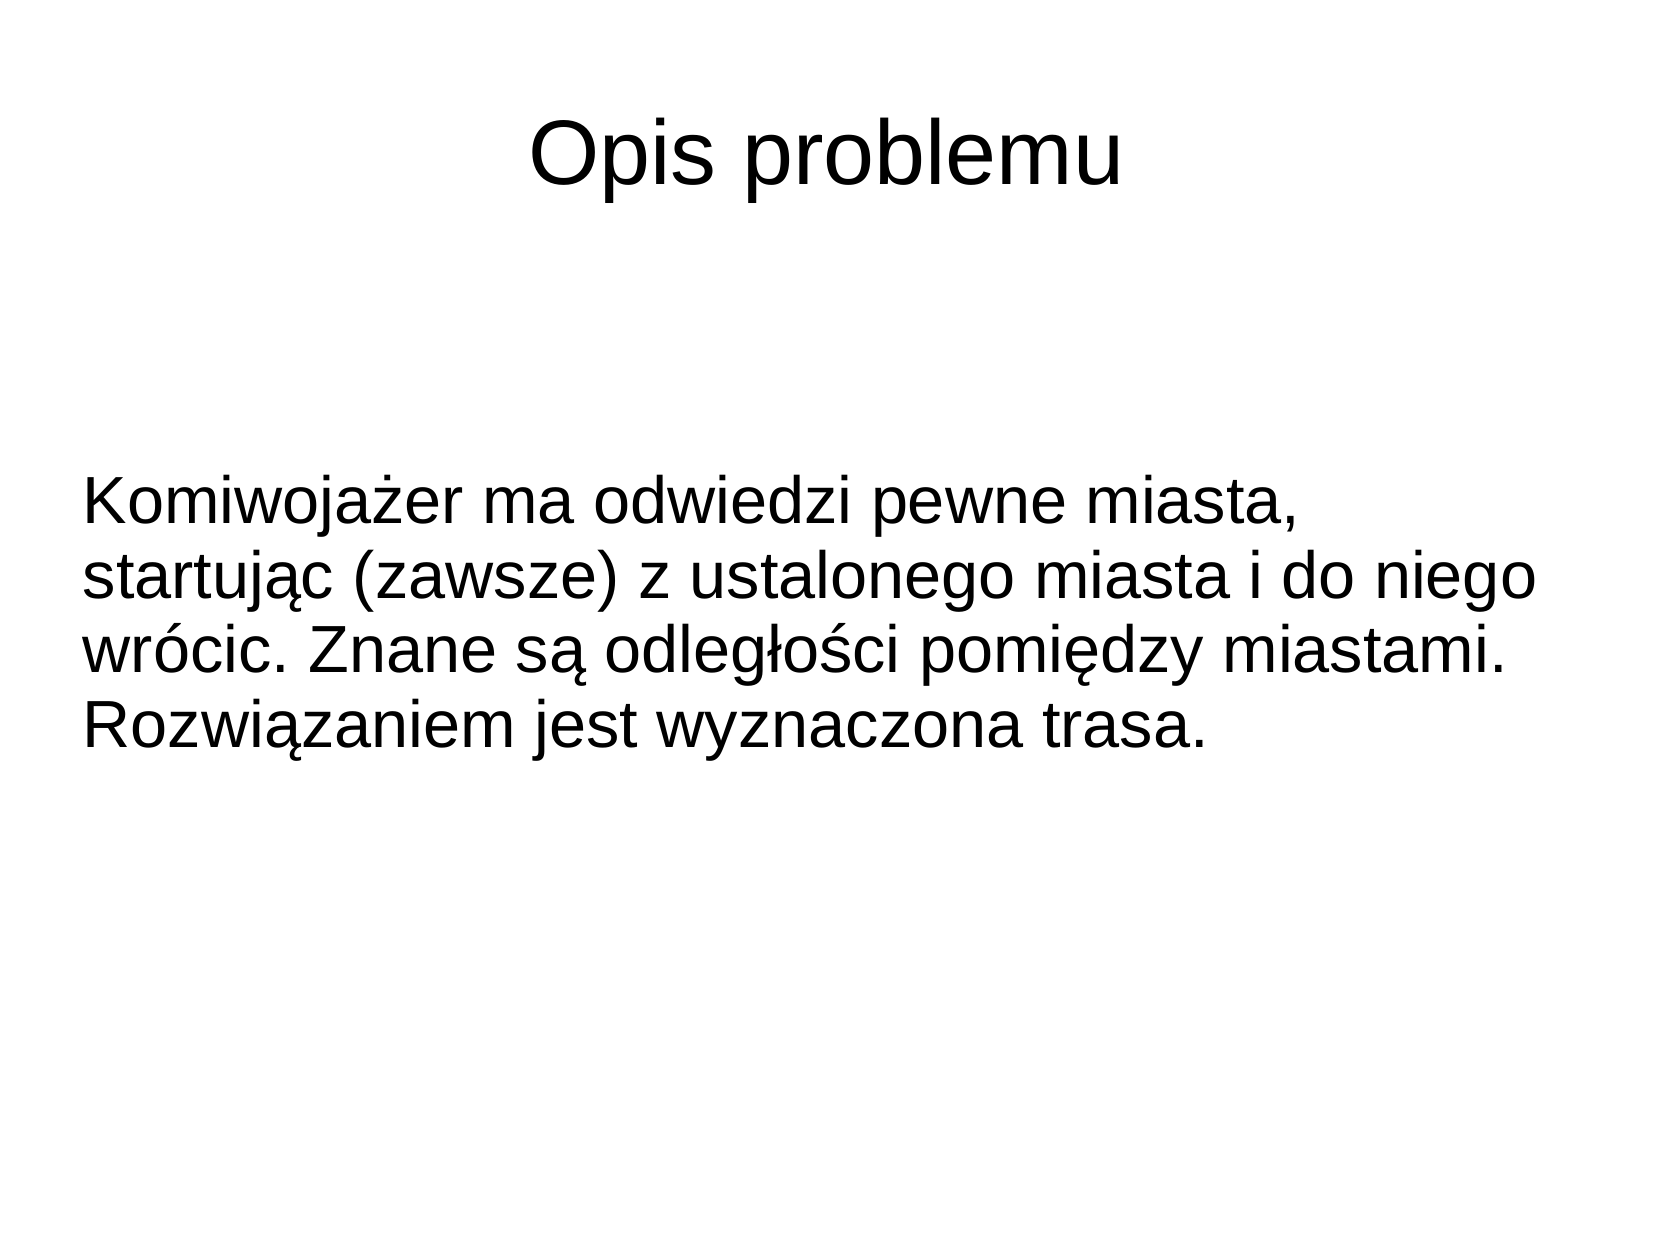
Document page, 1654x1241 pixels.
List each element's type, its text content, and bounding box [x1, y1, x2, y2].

subtitle Komiwojażer ma odwiedzi pewne miasta, startując (zawsze) z ustalonego miasta i do niego wrócic. Znane są odległości pomiędzy miastami. Rozwiązaniem jest wyznaczona trasa. [82, 290, 1571, 1010]
title Opis problemu [82, 49, 1571, 257]
